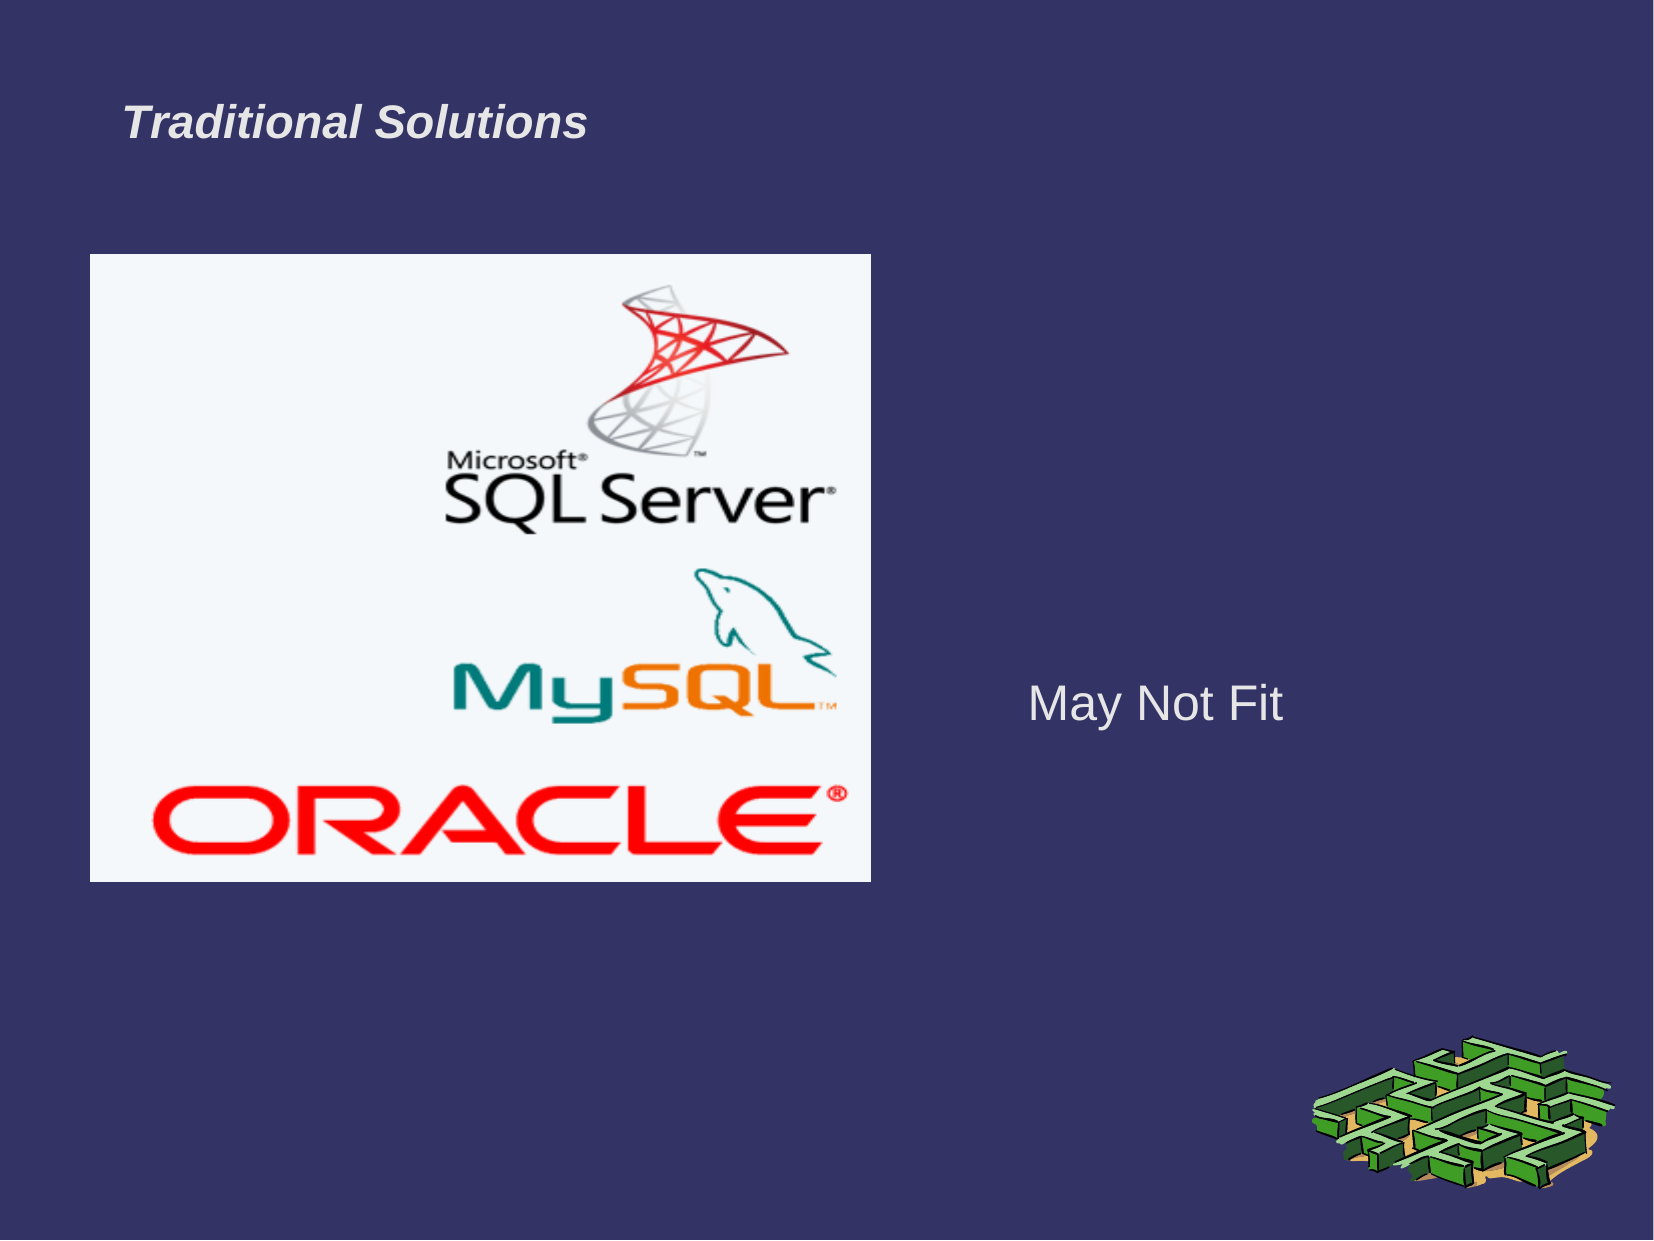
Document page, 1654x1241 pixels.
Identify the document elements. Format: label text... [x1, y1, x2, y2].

picture [90, 254, 871, 882]
title Traditional Solutions [121, 19, 1534, 227]
list May Not Fit [945, 675, 1561, 779]
